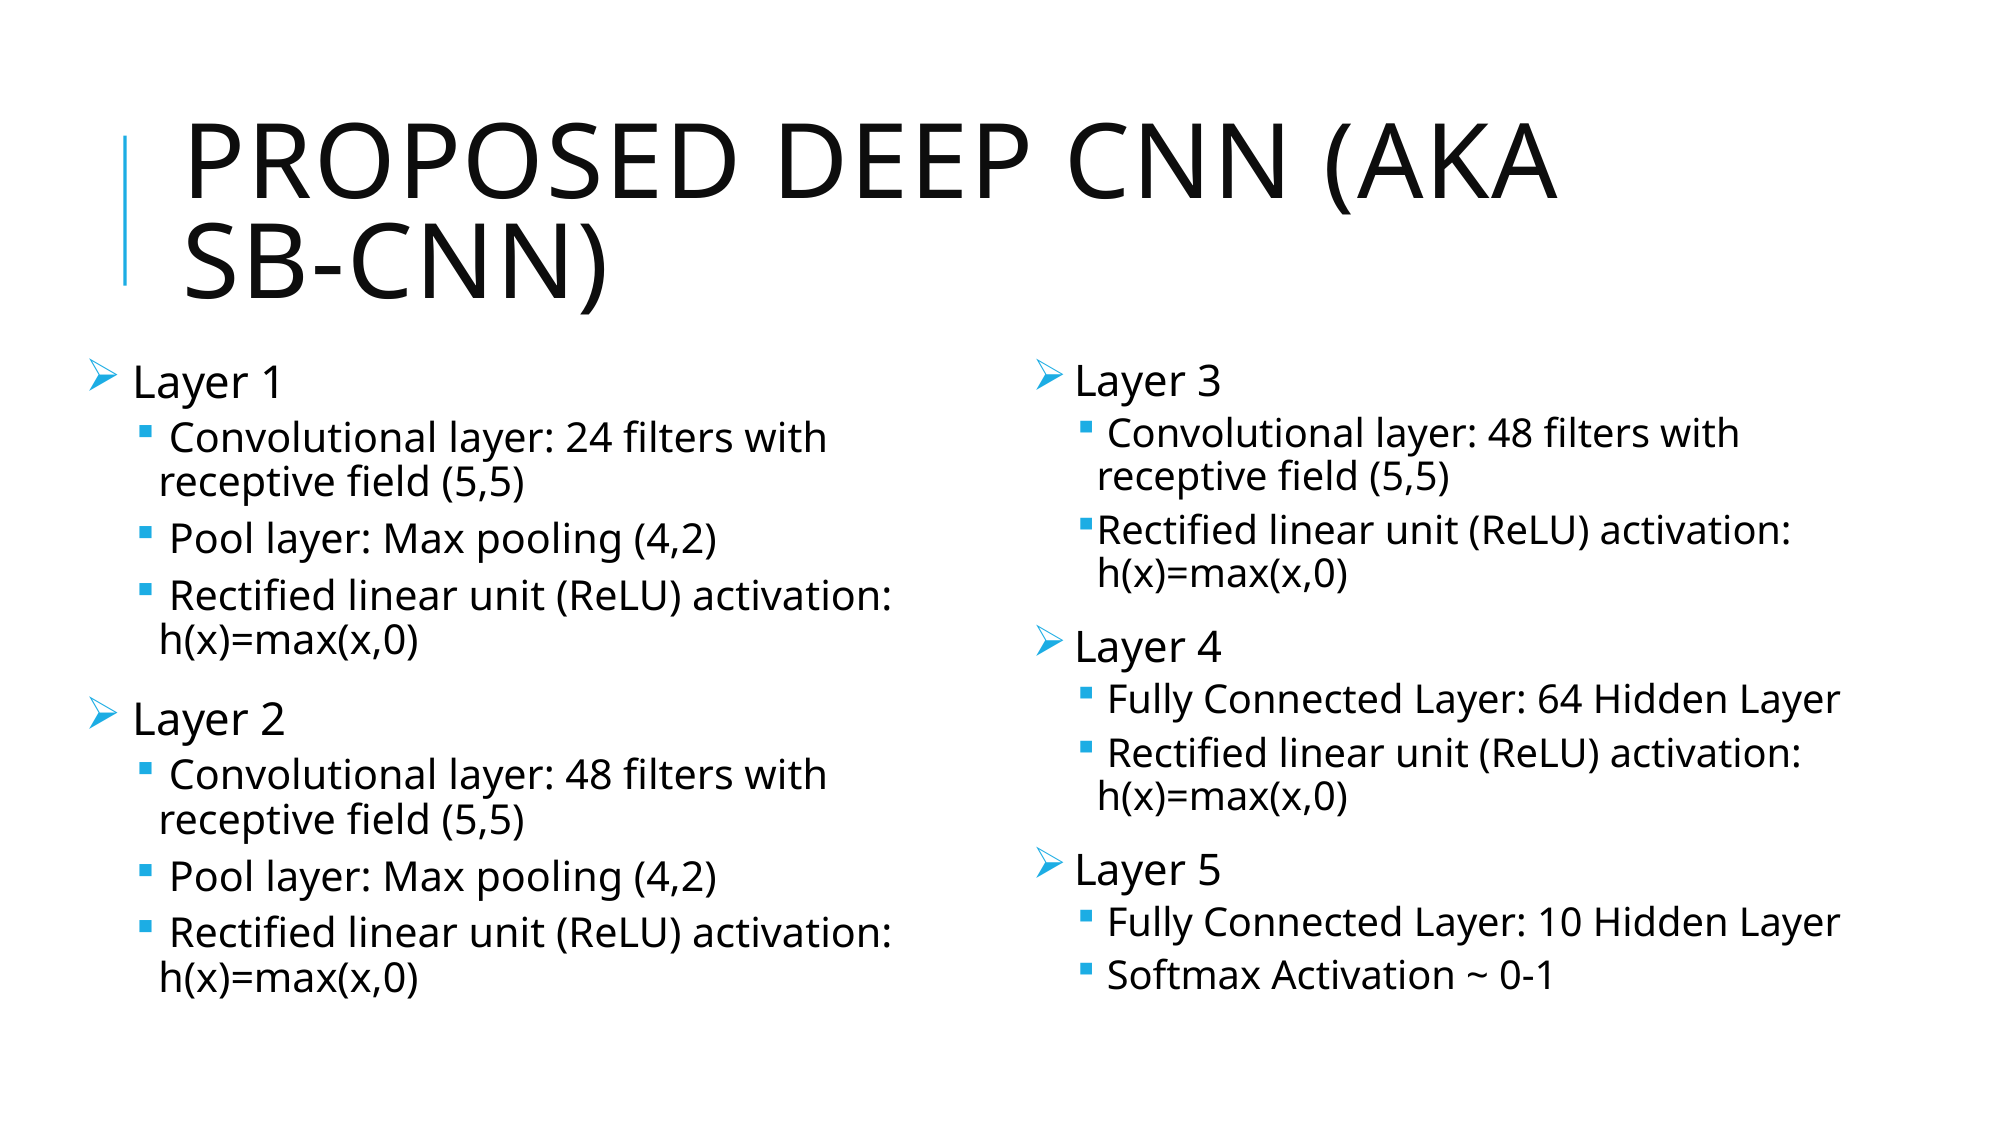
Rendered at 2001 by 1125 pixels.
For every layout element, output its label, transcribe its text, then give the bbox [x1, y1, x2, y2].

list Layer 1 Convolutional layer: 24 filters with receptive field (5,5) Pool layer: Max pooling (4,2) Rectified linear unit (ReLU) activation: h(x)=max(x,0) Layer 2 Convolutional layer: 48 filters with receptive field (5,5) Pool layer: Max pooling (4,2) Rectified linear unit (ReLU) activation: h(x)=max(x,0) [78, 351, 1000, 1012]
text_box Layer 3 Convolutional layer: 48 filters with receptive field (5,5) Rectified linear unit (ReLU) activation: h(x)=max(x,0) Layer 4 Fully Connected Layer: 64 Hidden Layer Rectified linear unit (ReLU) activation: h(x)=max(x,0) Layer 5 Fully Connected Layer: 10 Hidden Layer Softmax Activation ~ 0-1 [1025, 351, 1927, 1012]
title Proposed Deep CNN (aka SB-CNN) [168, 96, 1763, 342]
